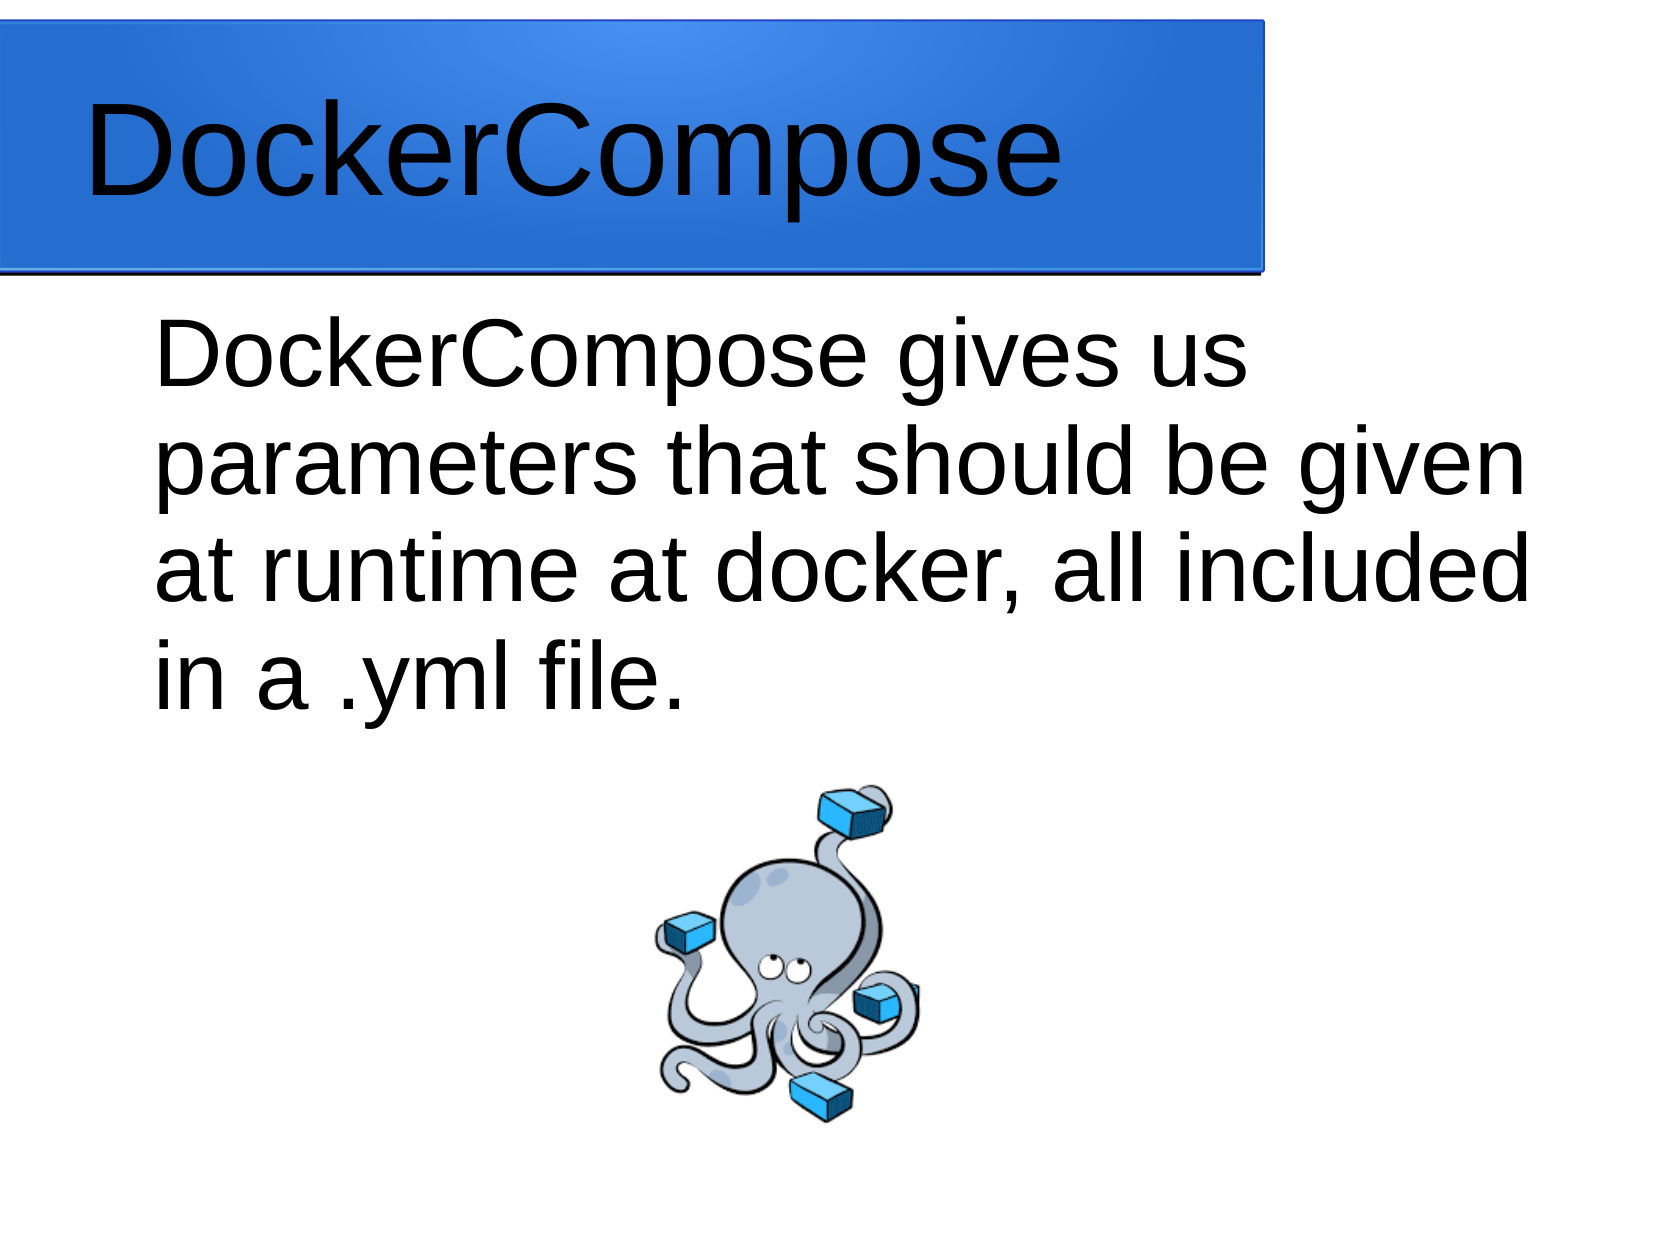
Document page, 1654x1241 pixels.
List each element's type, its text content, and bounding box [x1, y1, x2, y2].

list DockerCompose gives us parameters that should be given at runtime at docker, all included in a .yml file. [82, 299, 1571, 1019]
picture [611, 779, 965, 1129]
title DockerCompose [82, 47, 1235, 252]
